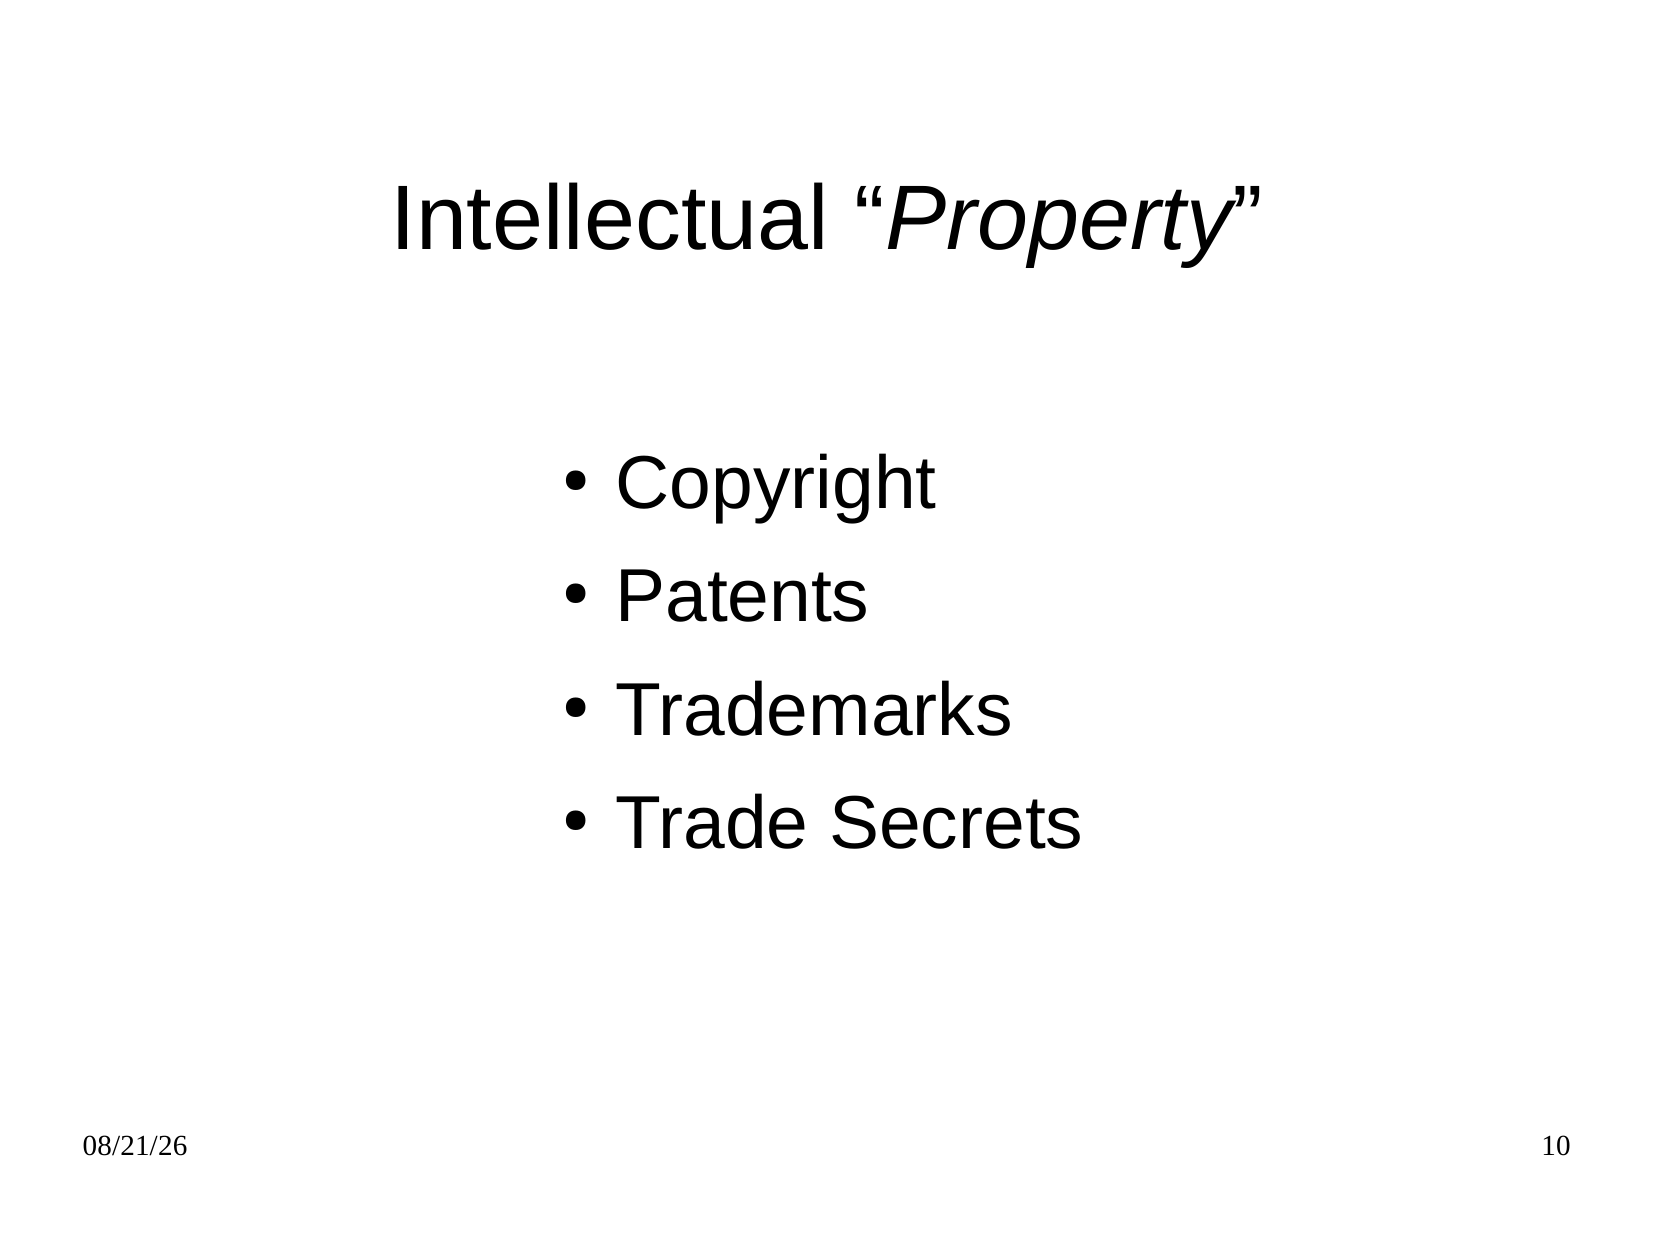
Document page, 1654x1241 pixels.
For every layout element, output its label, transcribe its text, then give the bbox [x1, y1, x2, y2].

list Copyright Patents Trademarks Trade Secrets [544, 440, 1145, 901]
title Intellectual “Property” [82, 114, 1571, 322]
